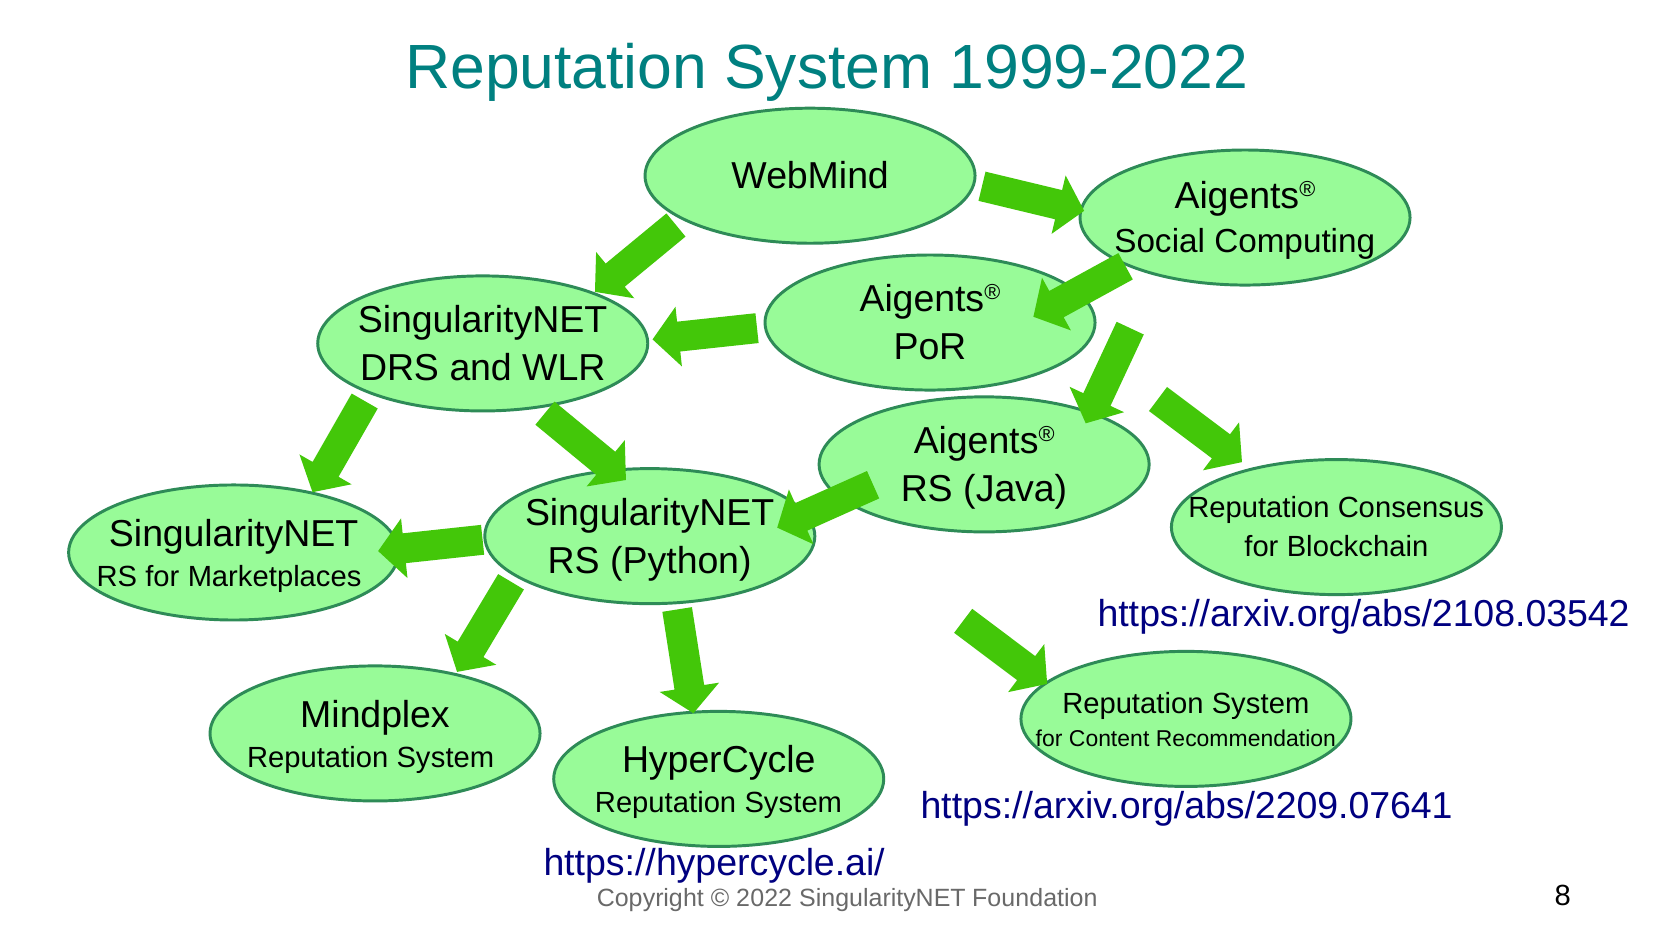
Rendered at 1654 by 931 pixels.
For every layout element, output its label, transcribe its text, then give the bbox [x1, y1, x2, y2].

text_box [1069, 321, 1144, 424]
text_box https://hypercycle.ai/ [528, 834, 901, 891]
text_box [378, 518, 485, 579]
text_box Reputation System for Content Recommendation [1020, 651, 1352, 777]
text_box [444, 574, 524, 672]
text_box SingularityNET DRS and WLR [317, 275, 648, 411]
text_box Aigents® PoR [765, 255, 1096, 391]
text_box [777, 471, 880, 545]
text_box Aigents® RS (Java) [819, 396, 1150, 532]
text_box HyperСycle Reputation System [553, 711, 884, 834]
text_box Aigents® Social Computing [1080, 150, 1411, 286]
text_box [954, 608, 1048, 693]
text_box [594, 213, 686, 299]
text_box https://arxiv.org/abs/2108.03542 [1082, 585, 1645, 642]
text_box [659, 607, 720, 714]
text_box SingularityNET RS (Python) [484, 468, 814, 604]
text_box Mindplex Reputation System [210, 665, 541, 801]
text_box [978, 171, 1085, 234]
text_box WebMind [645, 108, 976, 244]
text_box SingularityNET RS for Marketplaces [68, 484, 395, 621]
text_box [1148, 386, 1242, 471]
text_box [652, 306, 759, 367]
text_box Reputation System 1999-2022 [0, 0, 1630, 135]
text_box [1033, 253, 1133, 331]
text_box Reputation Consensus for Blockchain [1171, 459, 1502, 585]
text_box https://arxiv.org/abs/2209.07641 [905, 777, 1468, 835]
text_box [299, 393, 378, 493]
text_box [535, 401, 626, 487]
